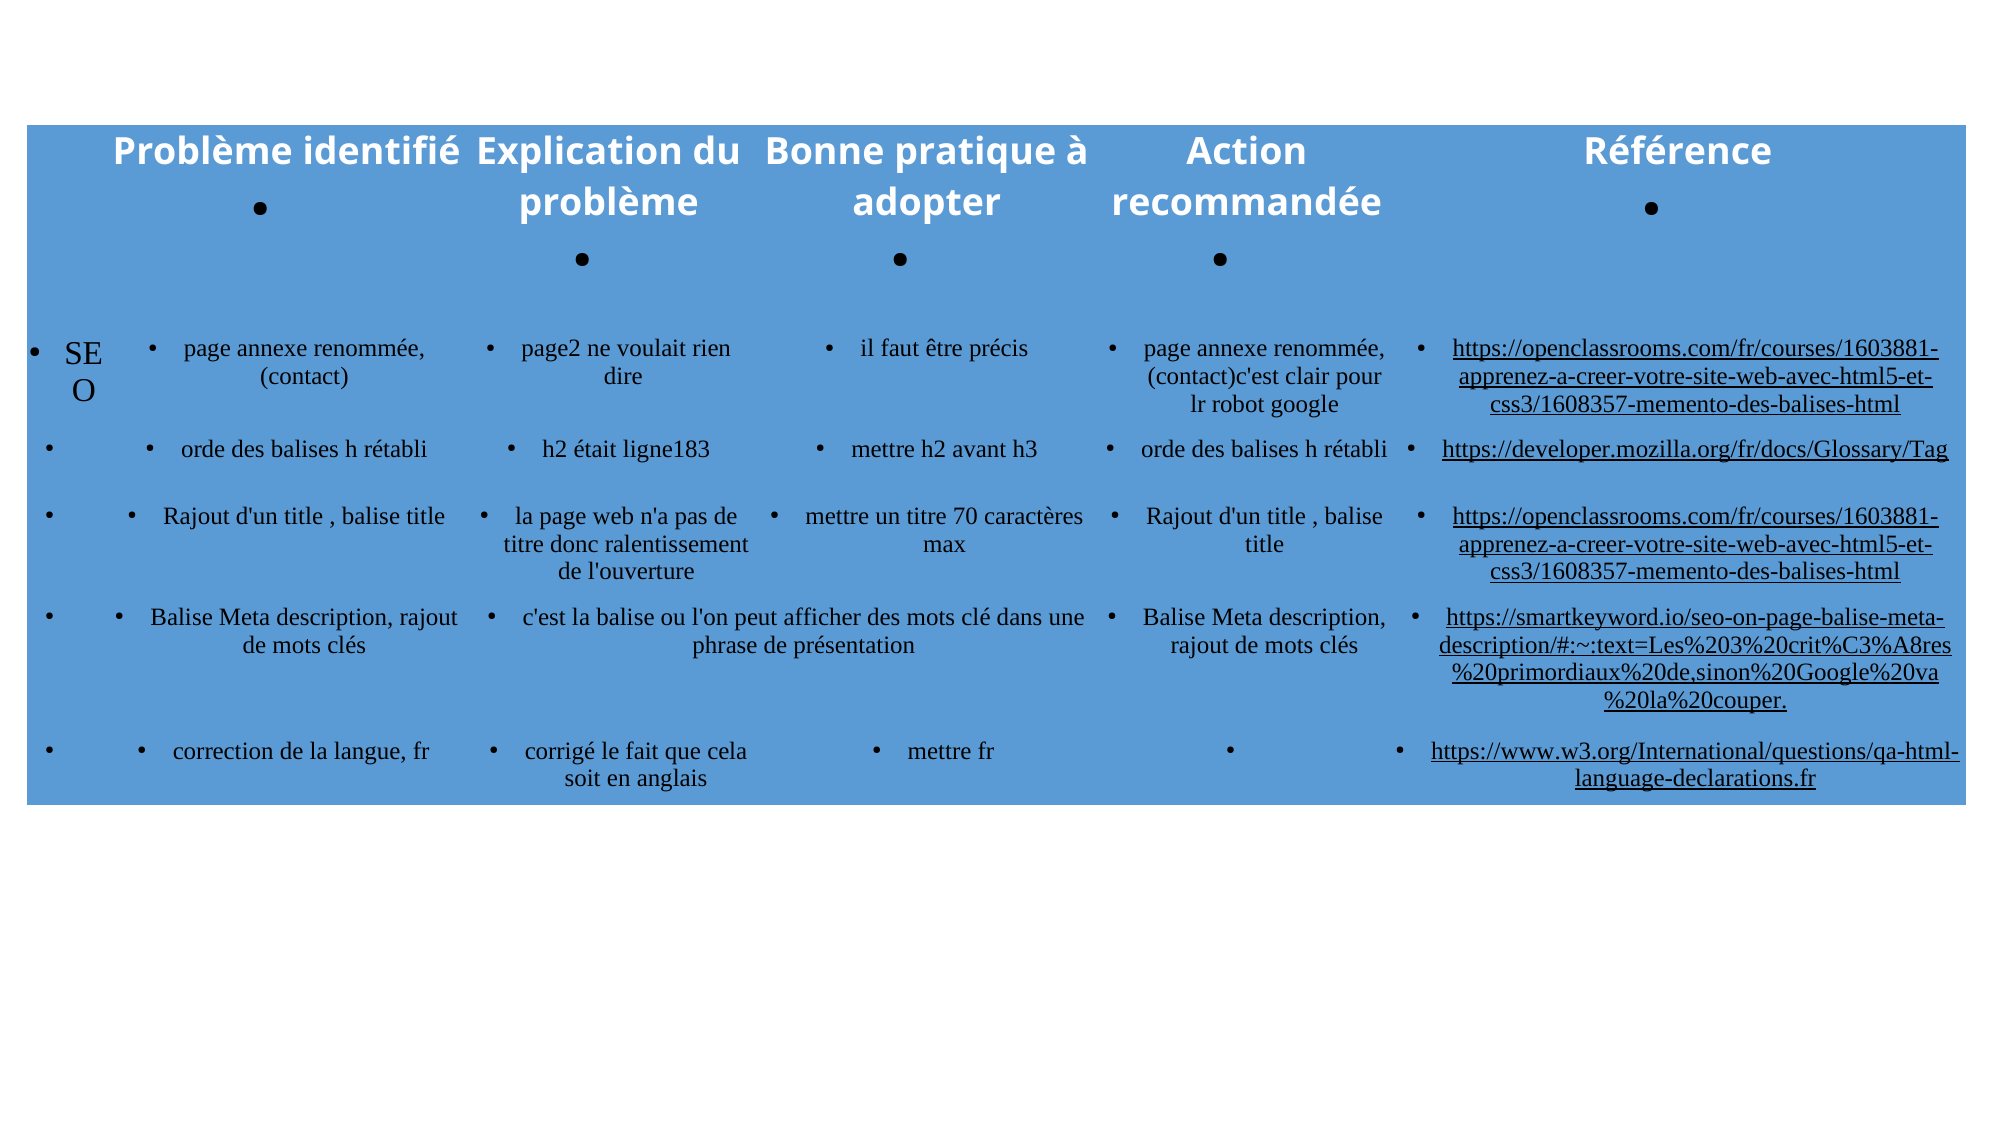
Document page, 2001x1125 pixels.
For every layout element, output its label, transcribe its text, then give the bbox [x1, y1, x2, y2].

table_cell Rajout d'un title , balise title [105, 502, 468, 603]
table_cell https://developer.mozilla.org/fr/docs/Glossary/Tag [1389, 435, 1966, 502]
table_cell Balise Meta description, rajout de mots clés [1104, 603, 1389, 737]
table_cell https://openclassrooms.com/fr/courses/1603881-apprenez-a-creer-votre-site-web-avec-html5-et-css3/1608357-memento-des-balises-html [1389, 502, 1966, 603]
table_cell il faut être précis [749, 334, 1104, 435]
table_cell corrigé le fait que cela soit en anglais [468, 737, 768, 805]
table_header Explication du problème [468, 125, 749, 334]
table_cell https://smartkeyword.io/seo-on-page-balise-meta-description/#:~:text=Les%203%20crit%C3%A8res%20primordiaux%20de,sinon%20Google%20va%20la%20couper. [1389, 603, 1966, 737]
table_cell mettre un titre 70 caractères max [749, 502, 1104, 603]
table_header Bonne pratique à adopter [749, 125, 1104, 334]
table_cell Rajout d'un title , balise title [1104, 502, 1389, 603]
table_cell orde des balises h rétabli [105, 435, 468, 502]
table_cell mettre fr [768, 737, 1104, 805]
table_cell c'est la balise ou l'on peut afficher des mots clé dans une phrase de présentation [468, 603, 1104, 737]
table_header [27, 125, 105, 334]
table_cell mettre h2 avant h3 [749, 435, 1104, 502]
table_cell correction de la langue, fr [105, 737, 468, 805]
table_cell https://www.w3.org/International/questions/qa-html-language-declarations.fr [1389, 737, 1966, 805]
table_cell orde des balises h rétabli [1104, 435, 1389, 502]
table_cell https://openclassrooms.com/fr/courses/1603881-apprenez-a-creer-votre-site-web-avec-html5-et-css3/1608357-memento-des-balises-html [1389, 334, 1966, 435]
table_cell SEO [27, 334, 105, 435]
table_cell h2 était ligne183 [468, 435, 749, 502]
table_header Référence [1389, 125, 1966, 334]
table_cell [27, 435, 105, 502]
table_cell page2 ne voulait rien dire [468, 334, 749, 435]
table_cell Balise Meta description, rajout de mots clés [105, 603, 468, 737]
table_cell page annexe renommée, (contact)c'est clair pour lr robot google [1104, 334, 1389, 435]
table_cell page annexe renommée, (contact) [105, 334, 468, 435]
table_cell [1104, 737, 1389, 805]
table_cell [27, 603, 105, 737]
table_header Action recommandée [1104, 125, 1389, 334]
table_cell [27, 737, 105, 805]
table_cell la page web n'a pas de titre donc ralentissement de l'ouverture [468, 502, 749, 603]
table_cell [27, 502, 105, 603]
table_header Problème identifié [105, 125, 468, 334]
